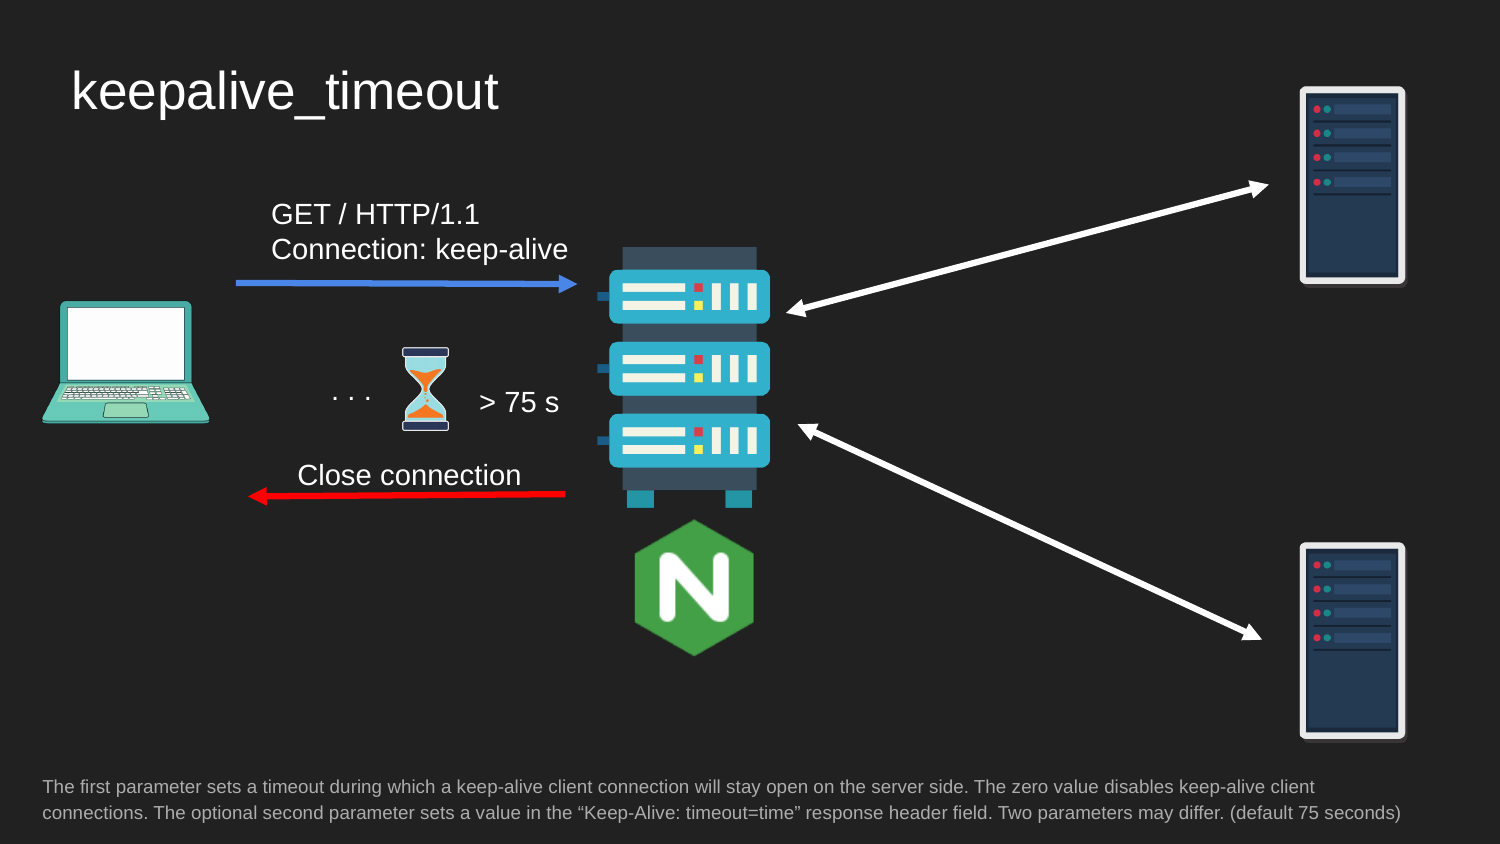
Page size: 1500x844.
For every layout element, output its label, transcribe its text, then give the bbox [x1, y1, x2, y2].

picture [0, 285, 262, 439]
text_box Close connection [282, 441, 609, 507]
text_box . . . [307, 356, 394, 422]
picture [394, 342, 454, 437]
picture [597, 240, 777, 663]
picture [1288, 78, 1421, 293]
picture [1288, 534, 1421, 749]
title keepalive_timeout [56, 41, 659, 136]
text_box The first parameter sets a timeout during which a keep-alive client connection will stay open on the server side. The zero value disables keep-alive client connections. The optional second parameter sets a value in the “Keep-Alive: timeout=time” response header field. Two parameters may differ. (default 75 seconds) [27, 756, 1437, 839]
text_box GET / HTTP/1.1 Connection: keep-alive [256, 180, 636, 281]
text_box > 75 s [464, 368, 577, 434]
